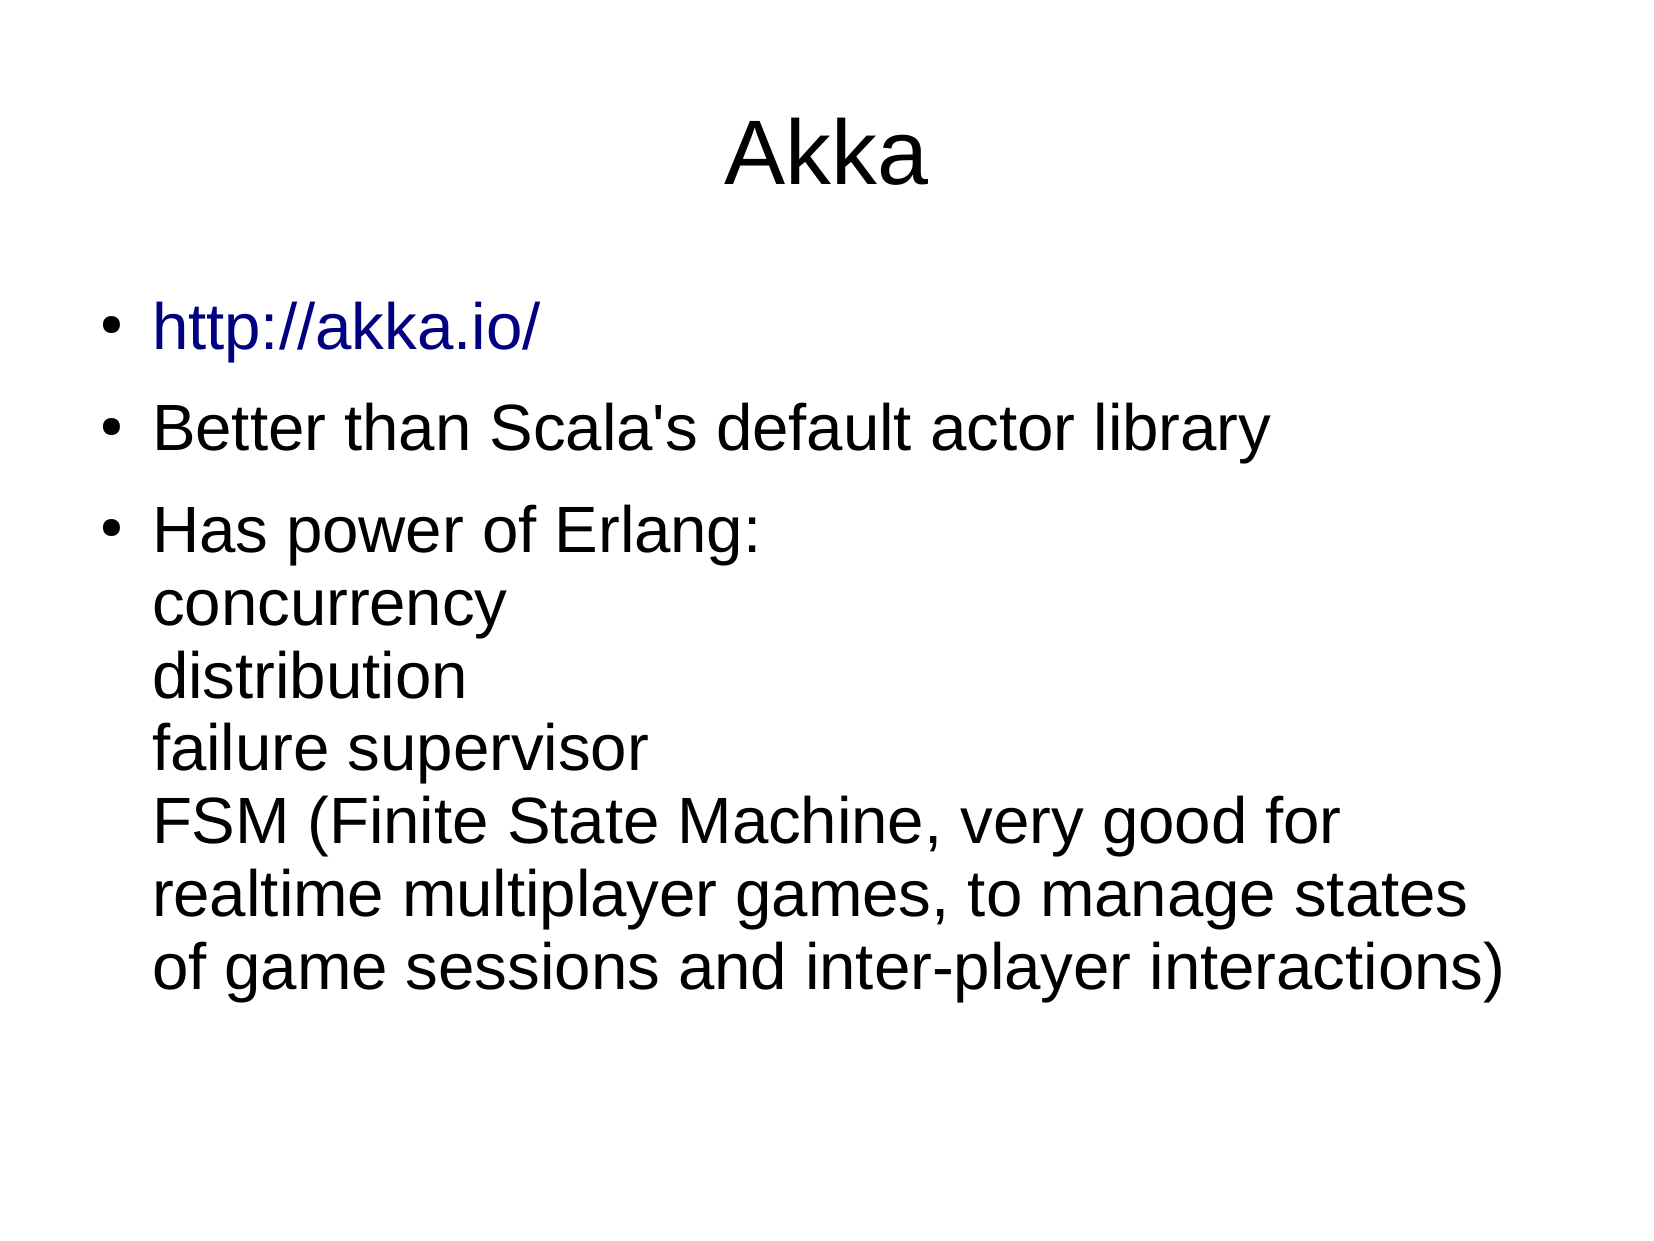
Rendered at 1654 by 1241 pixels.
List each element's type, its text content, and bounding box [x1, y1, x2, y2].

list http://akka.io/ Better than Scala's default actor library Has power of Erlang: concurrency distribution failure supervisor FSM (Finite State Machine, very good for realtime multiplayer games, to manage states of game sessions and inter-player interactions) [82, 290, 1538, 1010]
title Akka [82, 49, 1571, 257]
